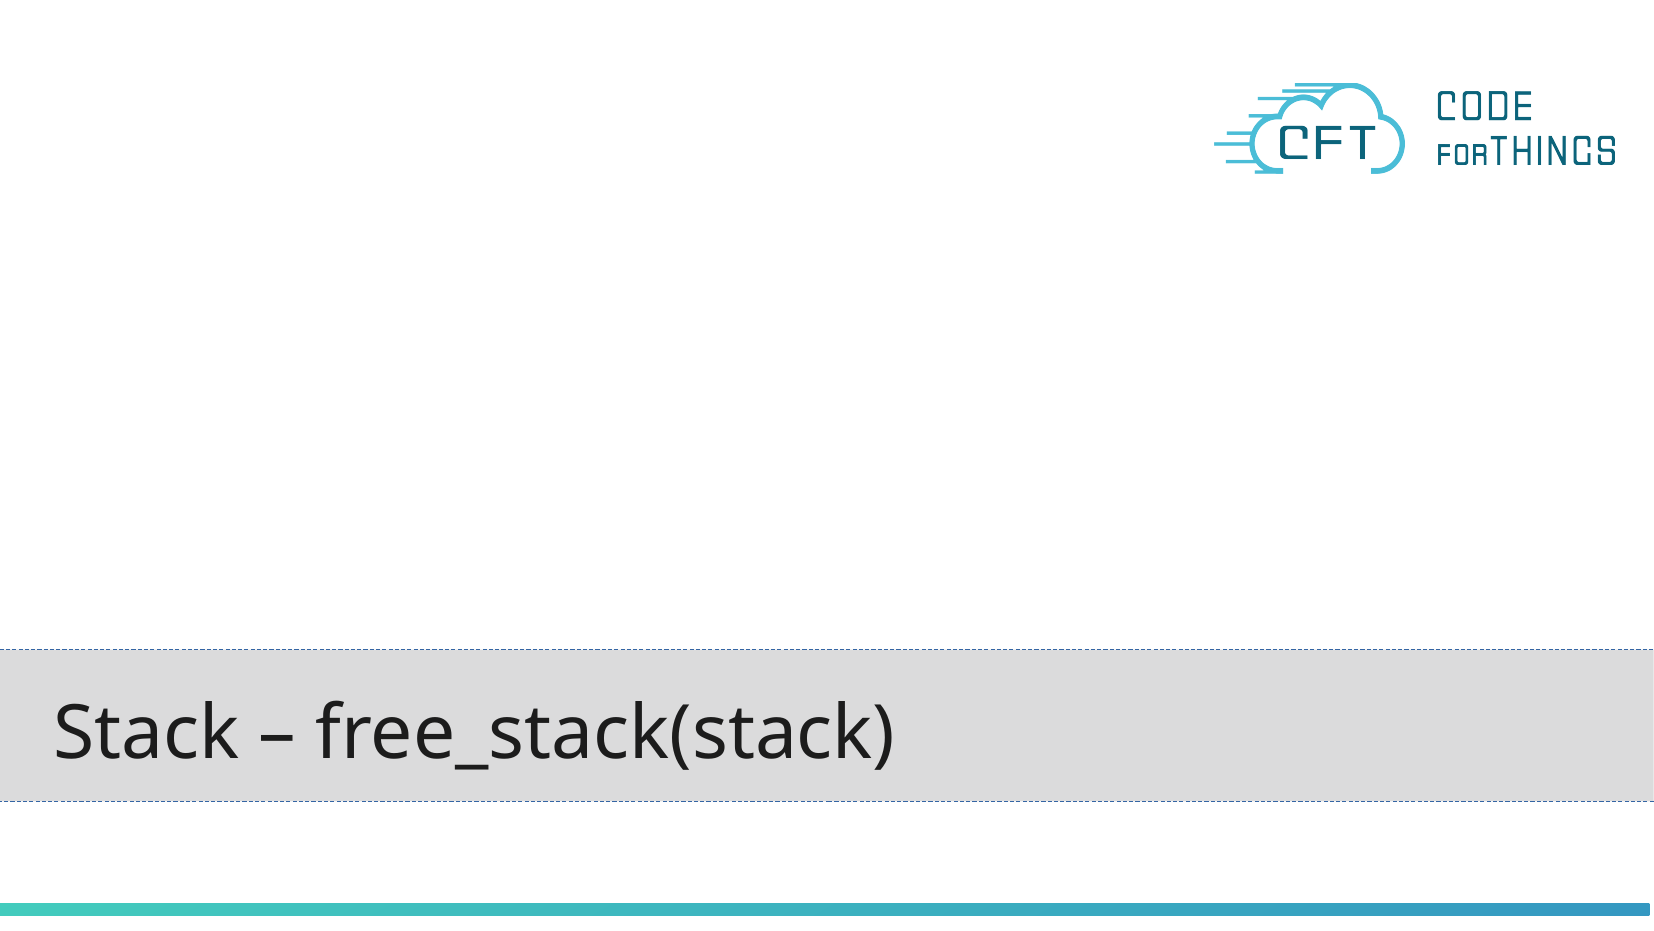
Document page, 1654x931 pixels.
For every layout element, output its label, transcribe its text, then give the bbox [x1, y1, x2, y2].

title Stack – free_stack(stack) [53, 626, 1642, 832]
picture [1214, 83, 1615, 174]
